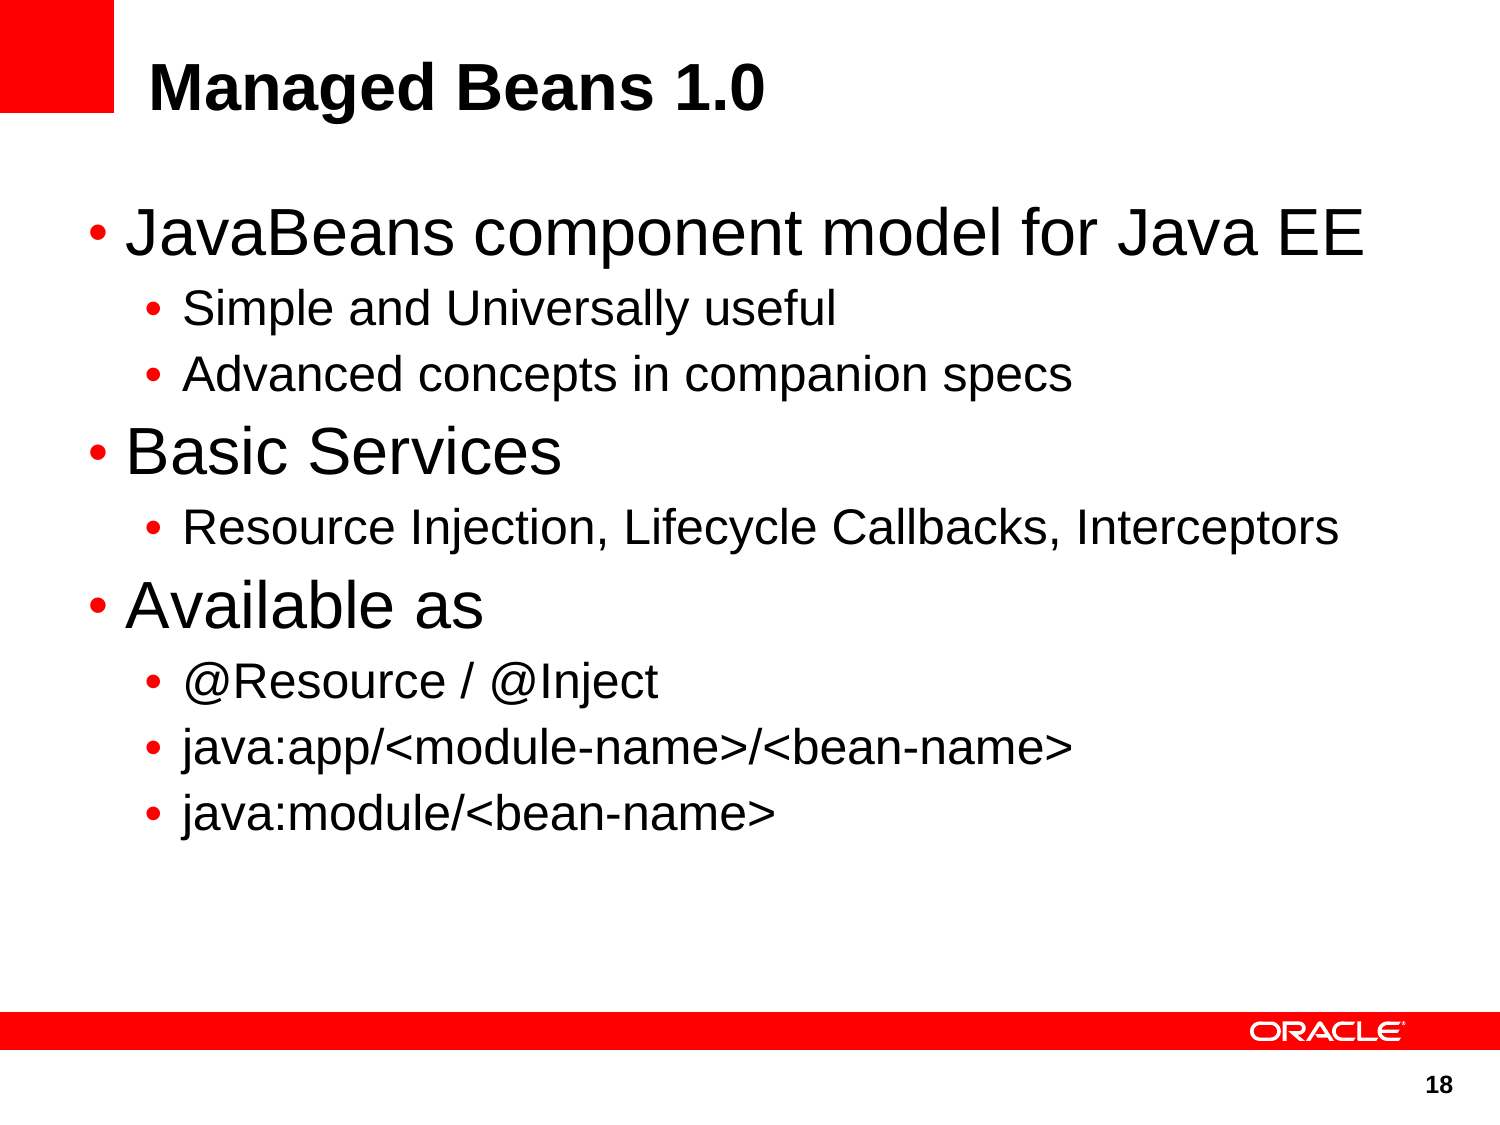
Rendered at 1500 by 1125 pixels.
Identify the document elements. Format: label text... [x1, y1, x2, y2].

title Managed Beans 1.0 [133, 30, 1378, 144]
picture [0, 0, 114, 113]
list JavaBeans component model for Java EE Simple and Universally useful Advanced concepts in companion specs Basic Services Resource Injection, Lifecycle Callbacks, Interceptors Available as @Resource / @Inject java:app/<module-name>/<bean-name> java:module/<bean-name> [88, 194, 1447, 908]
picture [0, 1012, 1500, 1050]
